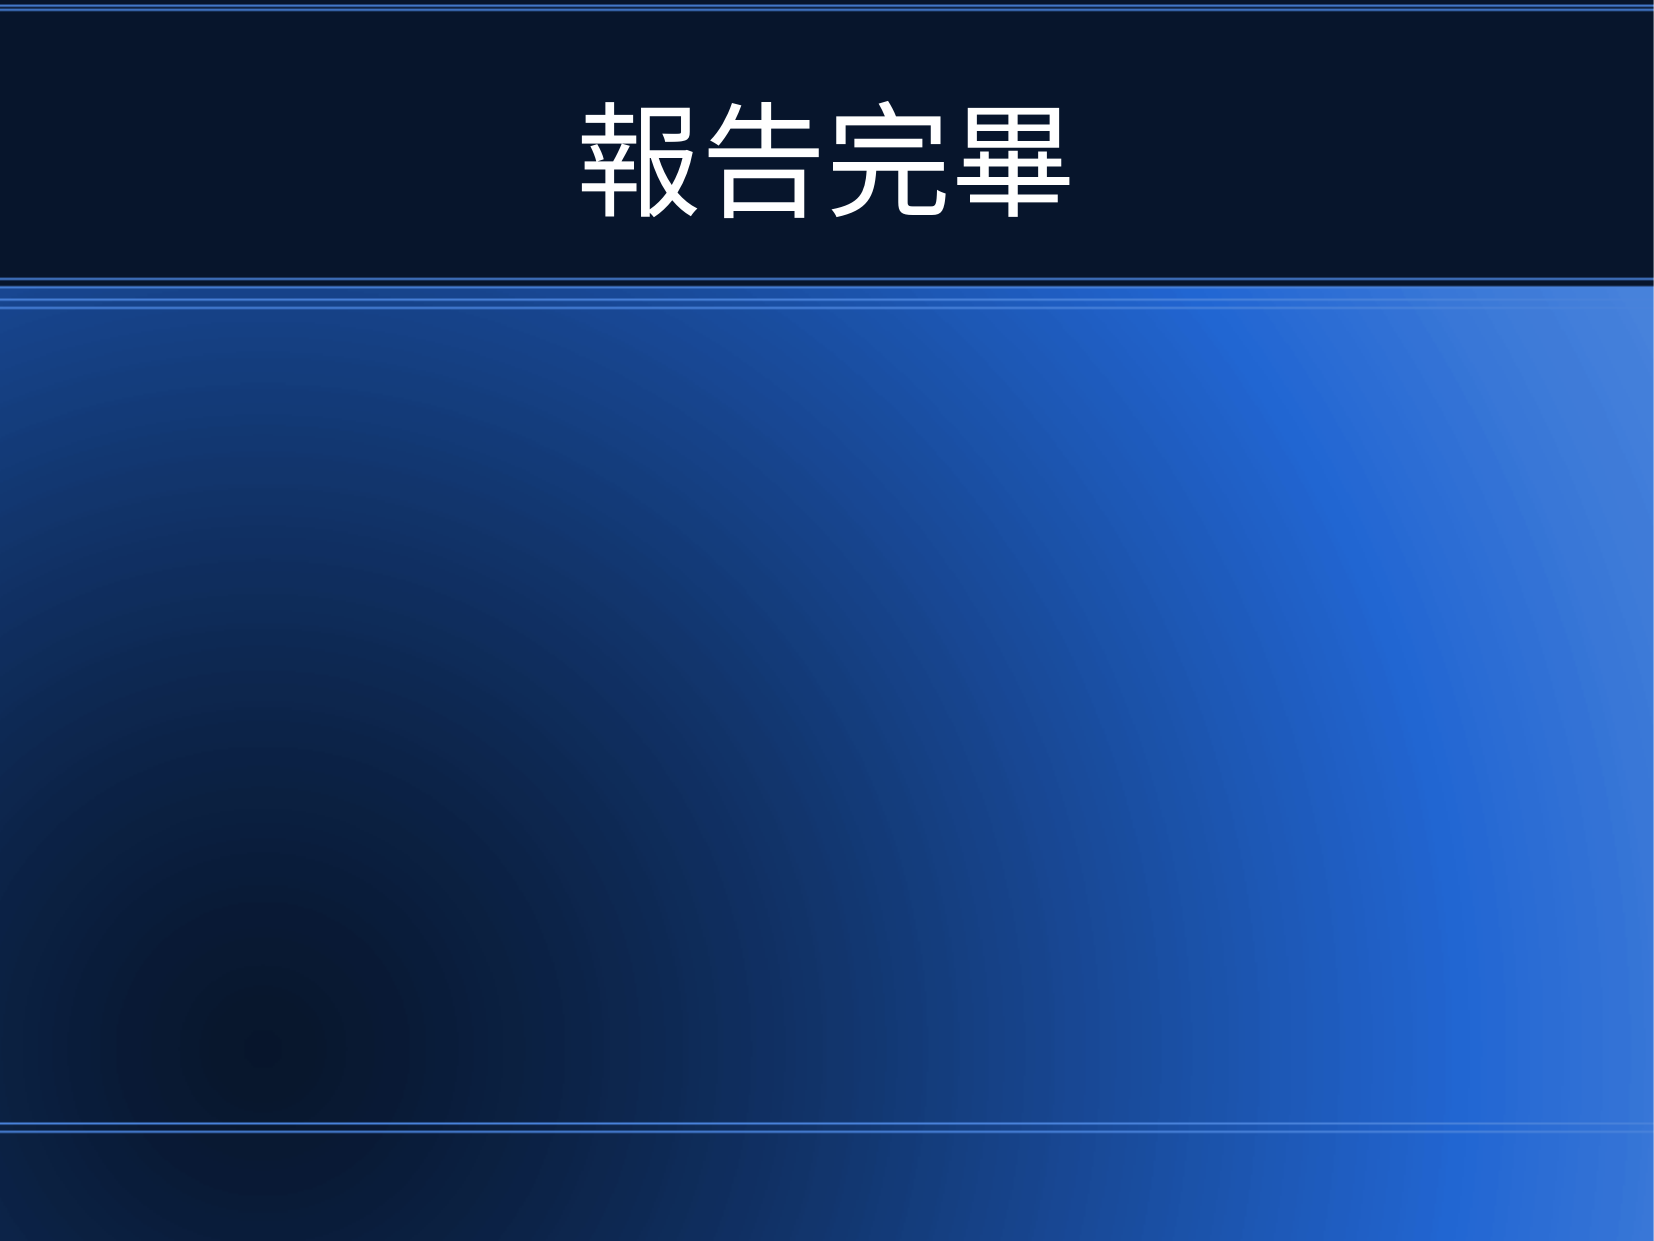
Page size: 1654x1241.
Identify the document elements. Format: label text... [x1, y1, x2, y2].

picture [0, 0, 1654, 1241]
title 報告完畢 [82, 49, 1571, 257]
